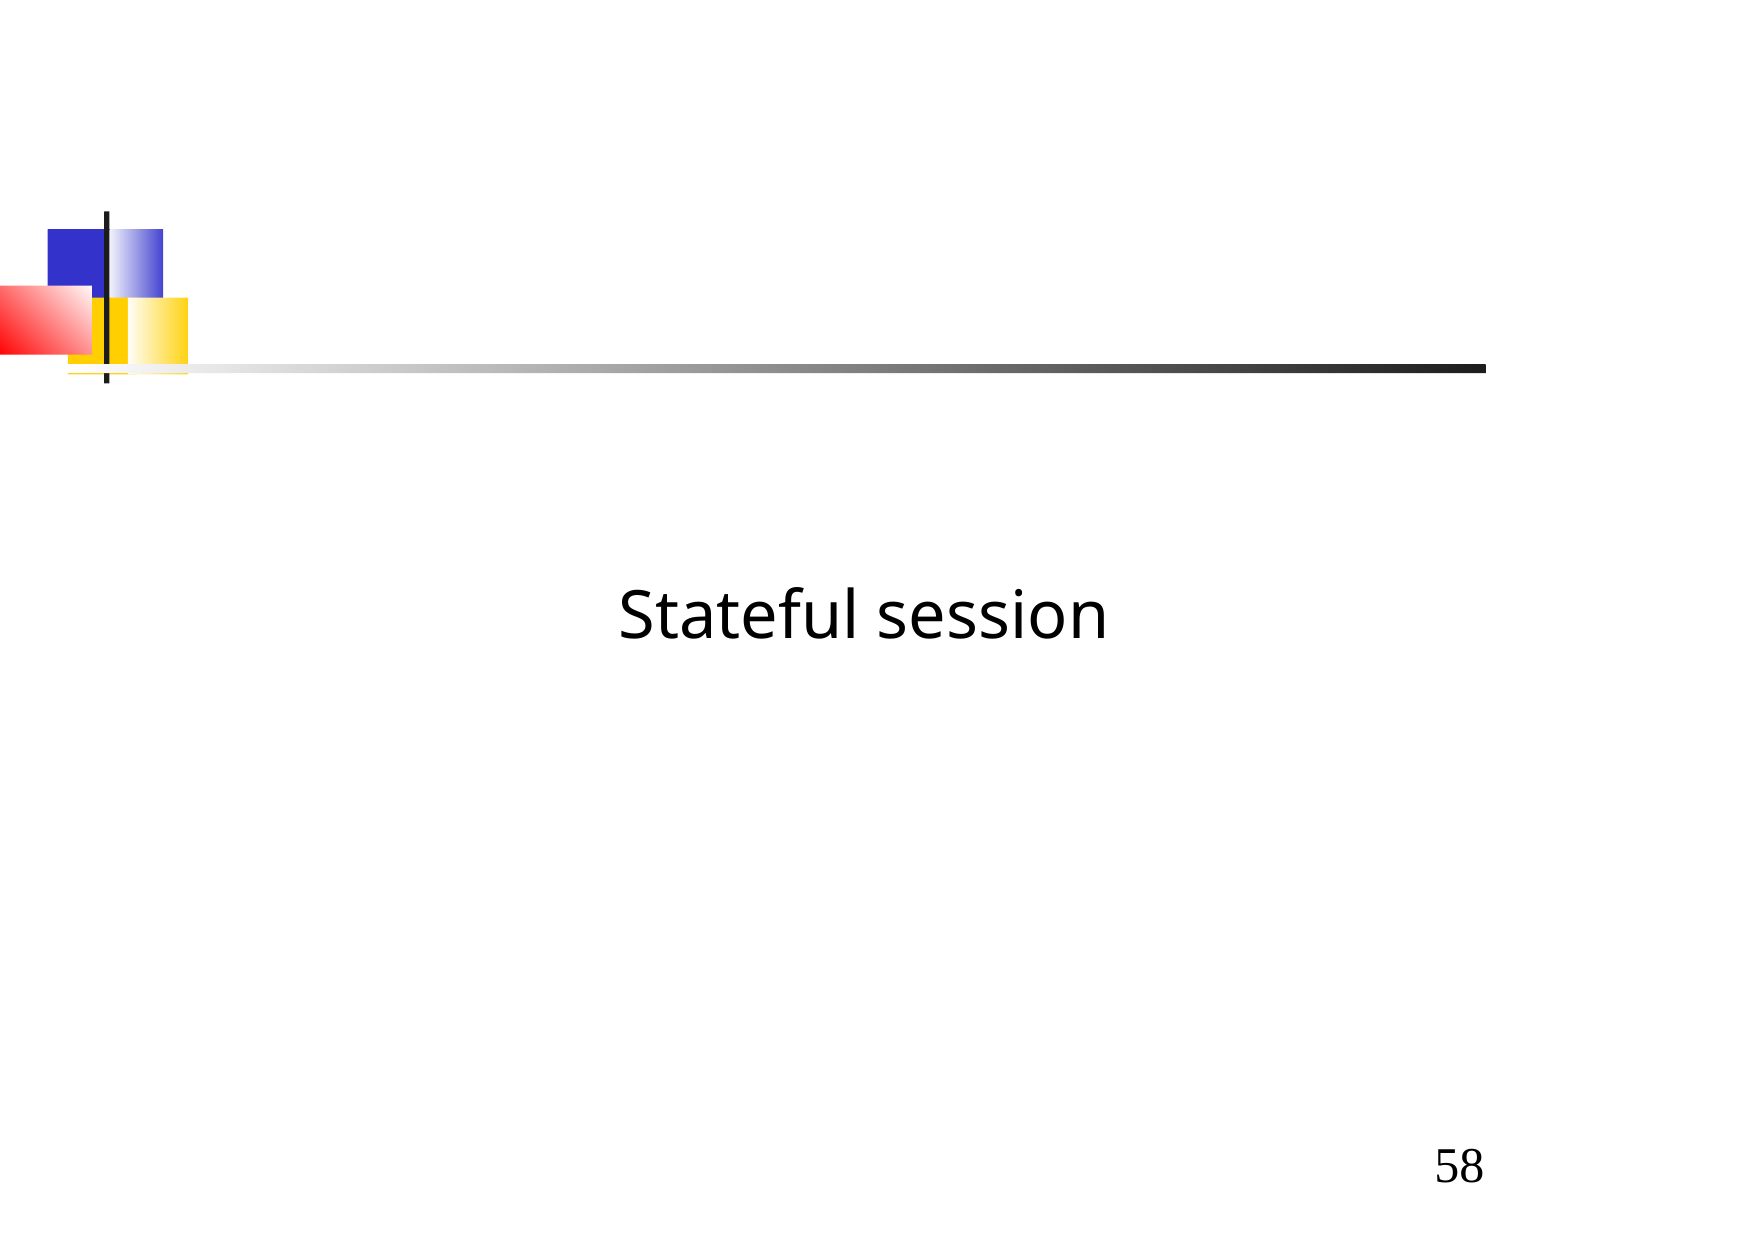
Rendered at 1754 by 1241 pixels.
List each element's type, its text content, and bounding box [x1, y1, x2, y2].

subtitle Stateful session [179, 139, 1567, 1091]
